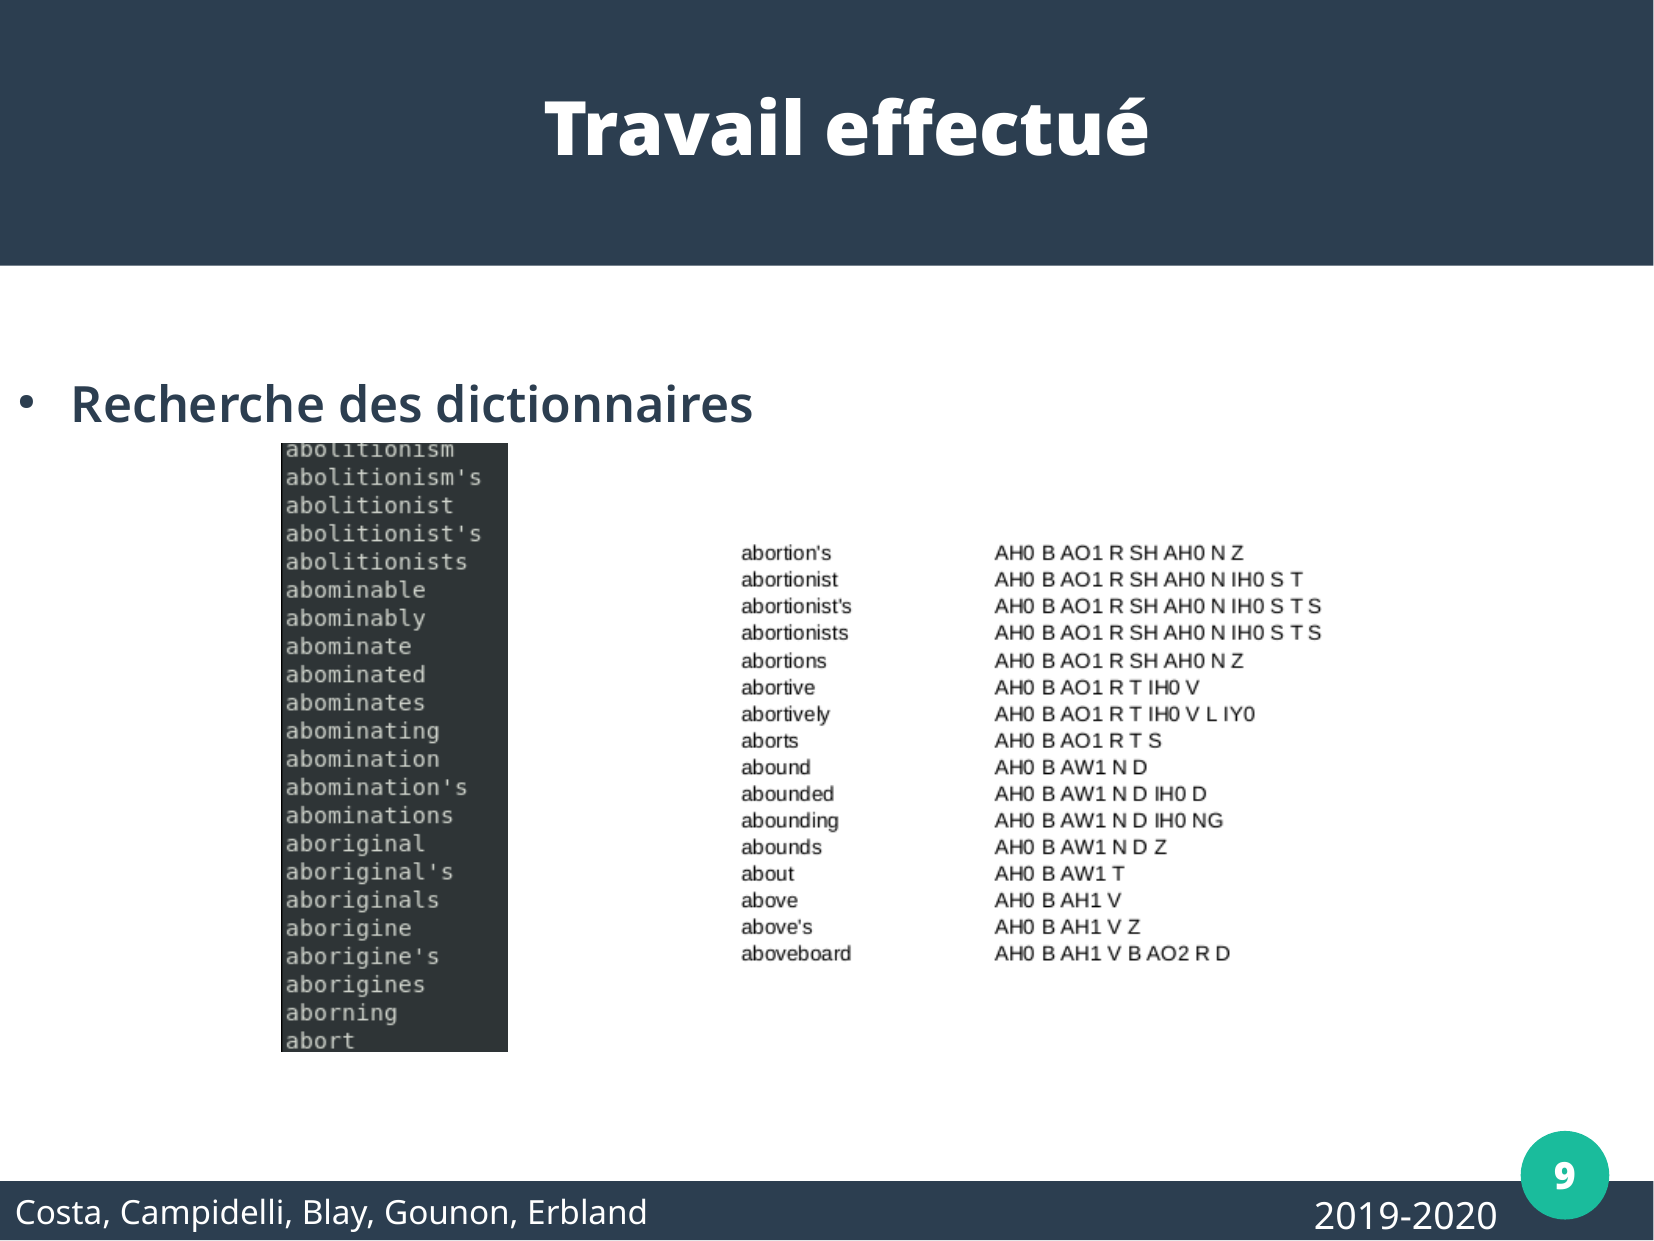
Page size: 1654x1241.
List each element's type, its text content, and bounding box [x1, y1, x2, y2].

picture [740, 543, 1347, 967]
title Travail effectué [543, 47, 1217, 205]
text_box 2019-2020 [1299, 1181, 1536, 1241]
text_box Costa, Campidelli, Blay, Gounon, Erbland [1536, 1181, 1654, 1241]
picture [281, 443, 508, 1052]
text_box Costa, Campidelli, Blay, Gounon, Erbland [0, 1181, 1299, 1241]
list Recherche des dictionnaires [0, 271, 1654, 1170]
